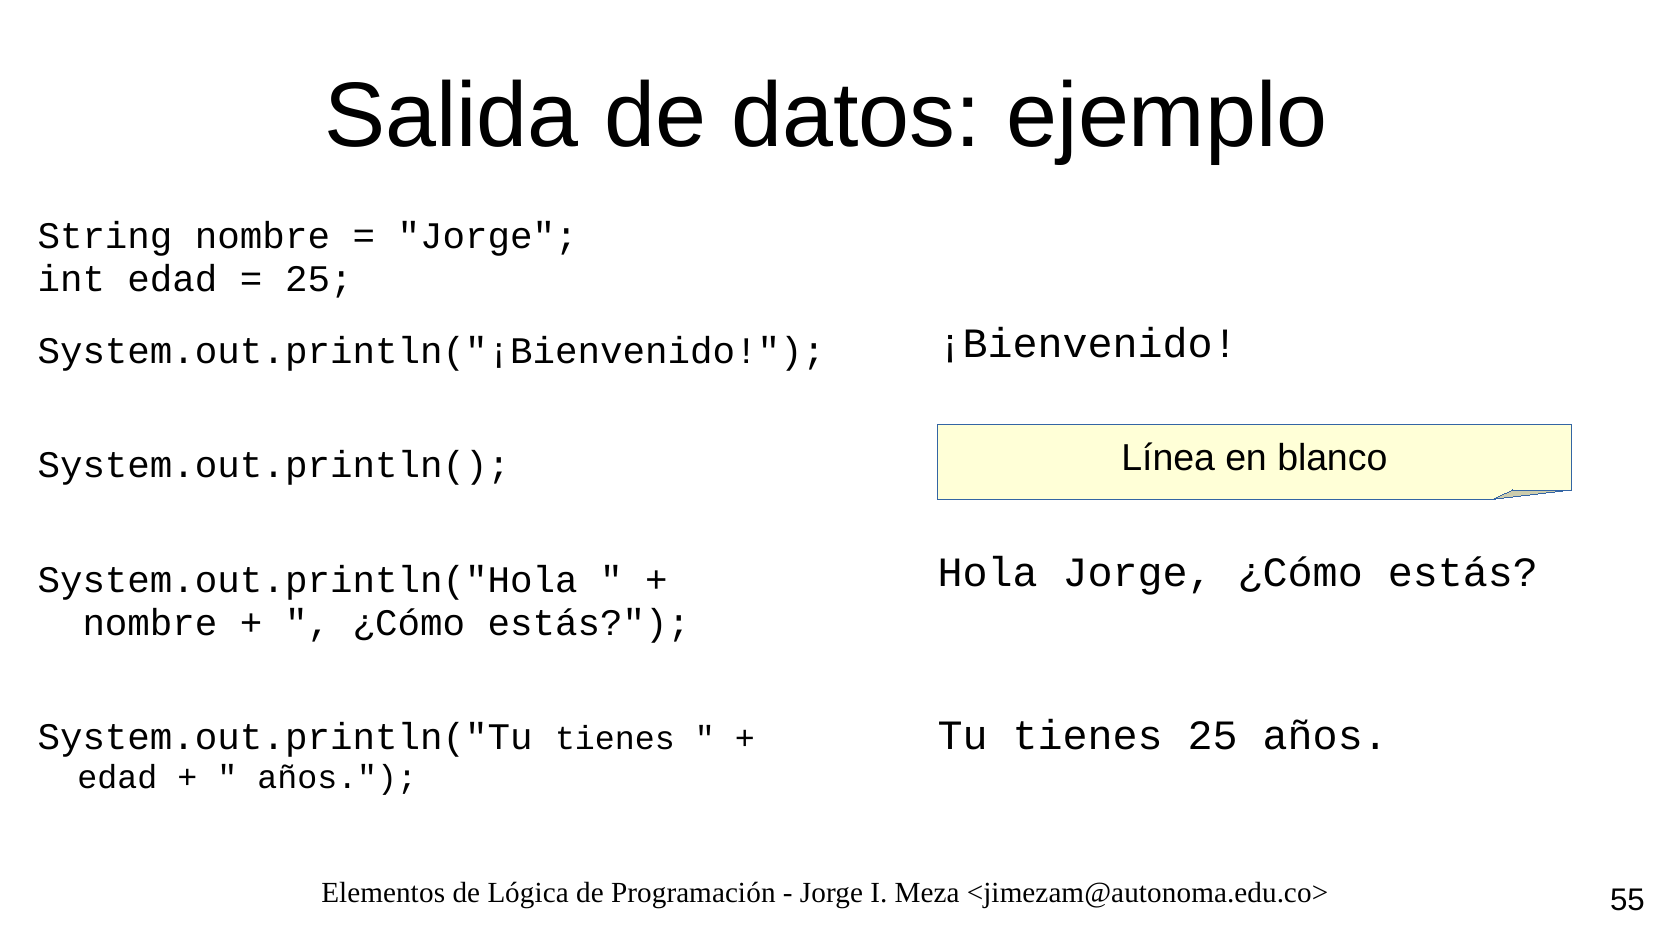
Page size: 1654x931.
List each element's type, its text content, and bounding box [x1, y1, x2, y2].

text_box Línea en blanco [937, 424, 1572, 500]
title Salida de datos: ejemplo [82, 37, 1571, 193]
list ¡Bienvenido! Hola Jorge, ¿Cómo estás? Tu tienes 25 años. [937, 491, 1572, 863]
list String nombre = "Jorge"; int edad = 25; System.out.println("¡Bienvenido!"); System.out.println(); System.out.println("Hola " + nombre + ", ¿Cómo estás?"); System.out.println("Tu tienes " + edad + " años."); [37, 217, 901, 863]
list ¡Bienvenido! Hola Jorge, ¿Cómo estás? Tu tienes 25 años. [937, 217, 1572, 424]
